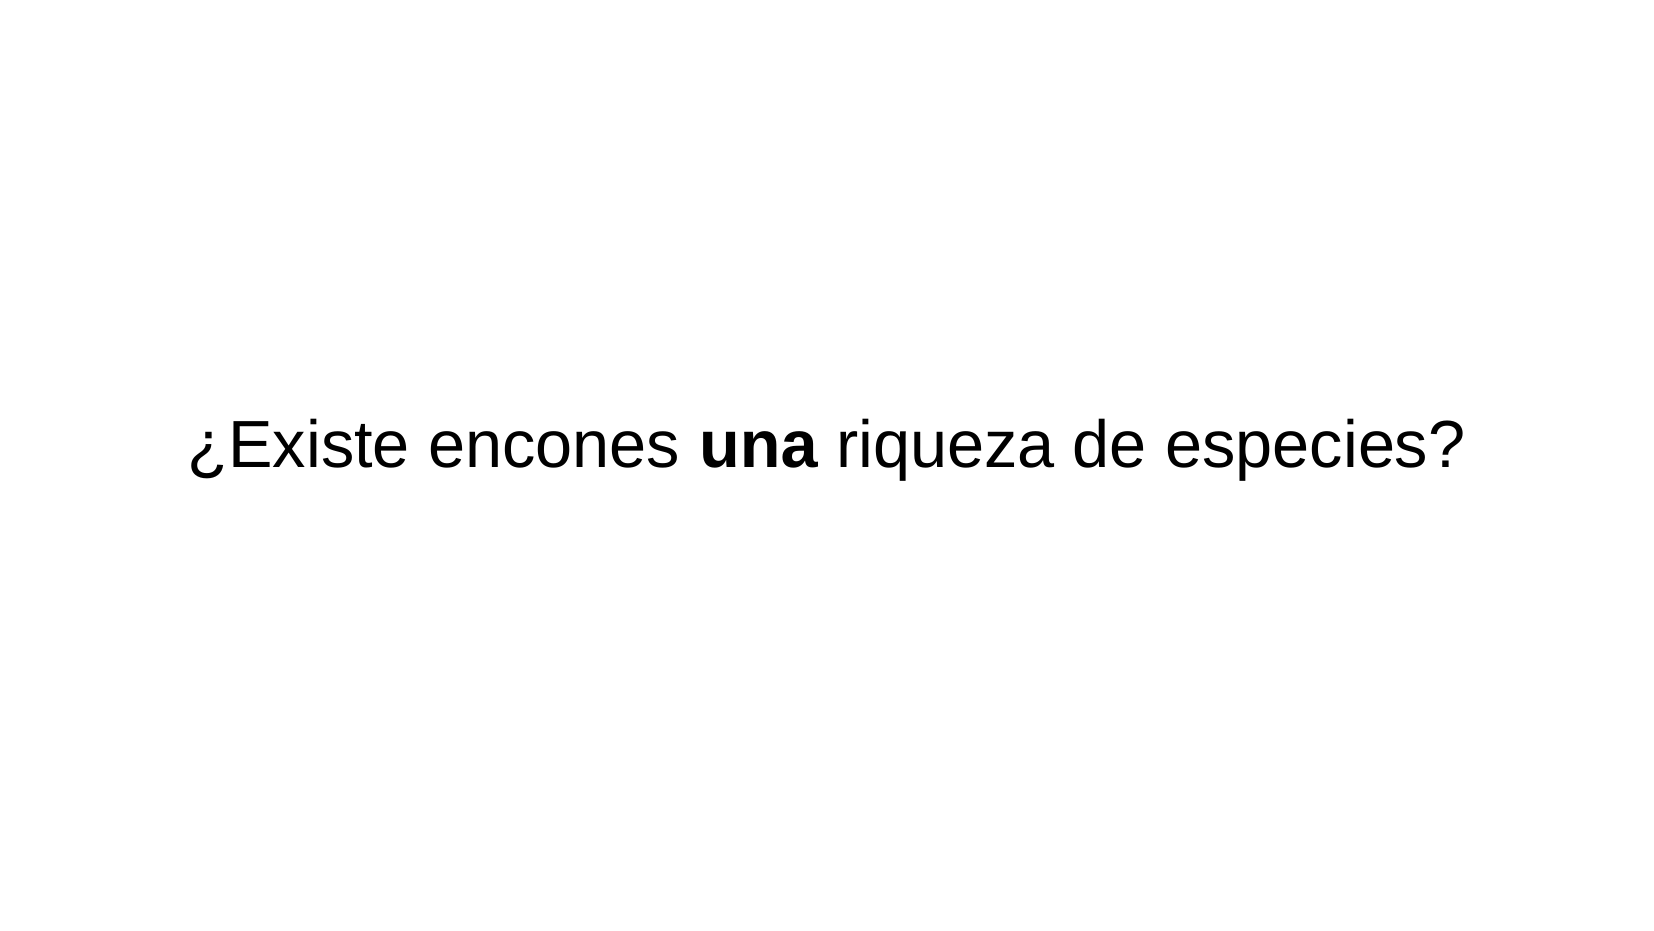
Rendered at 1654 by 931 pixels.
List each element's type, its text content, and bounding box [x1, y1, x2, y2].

subtitle ¿Existe encones una riqueza de especies? [82, 84, 1571, 805]
